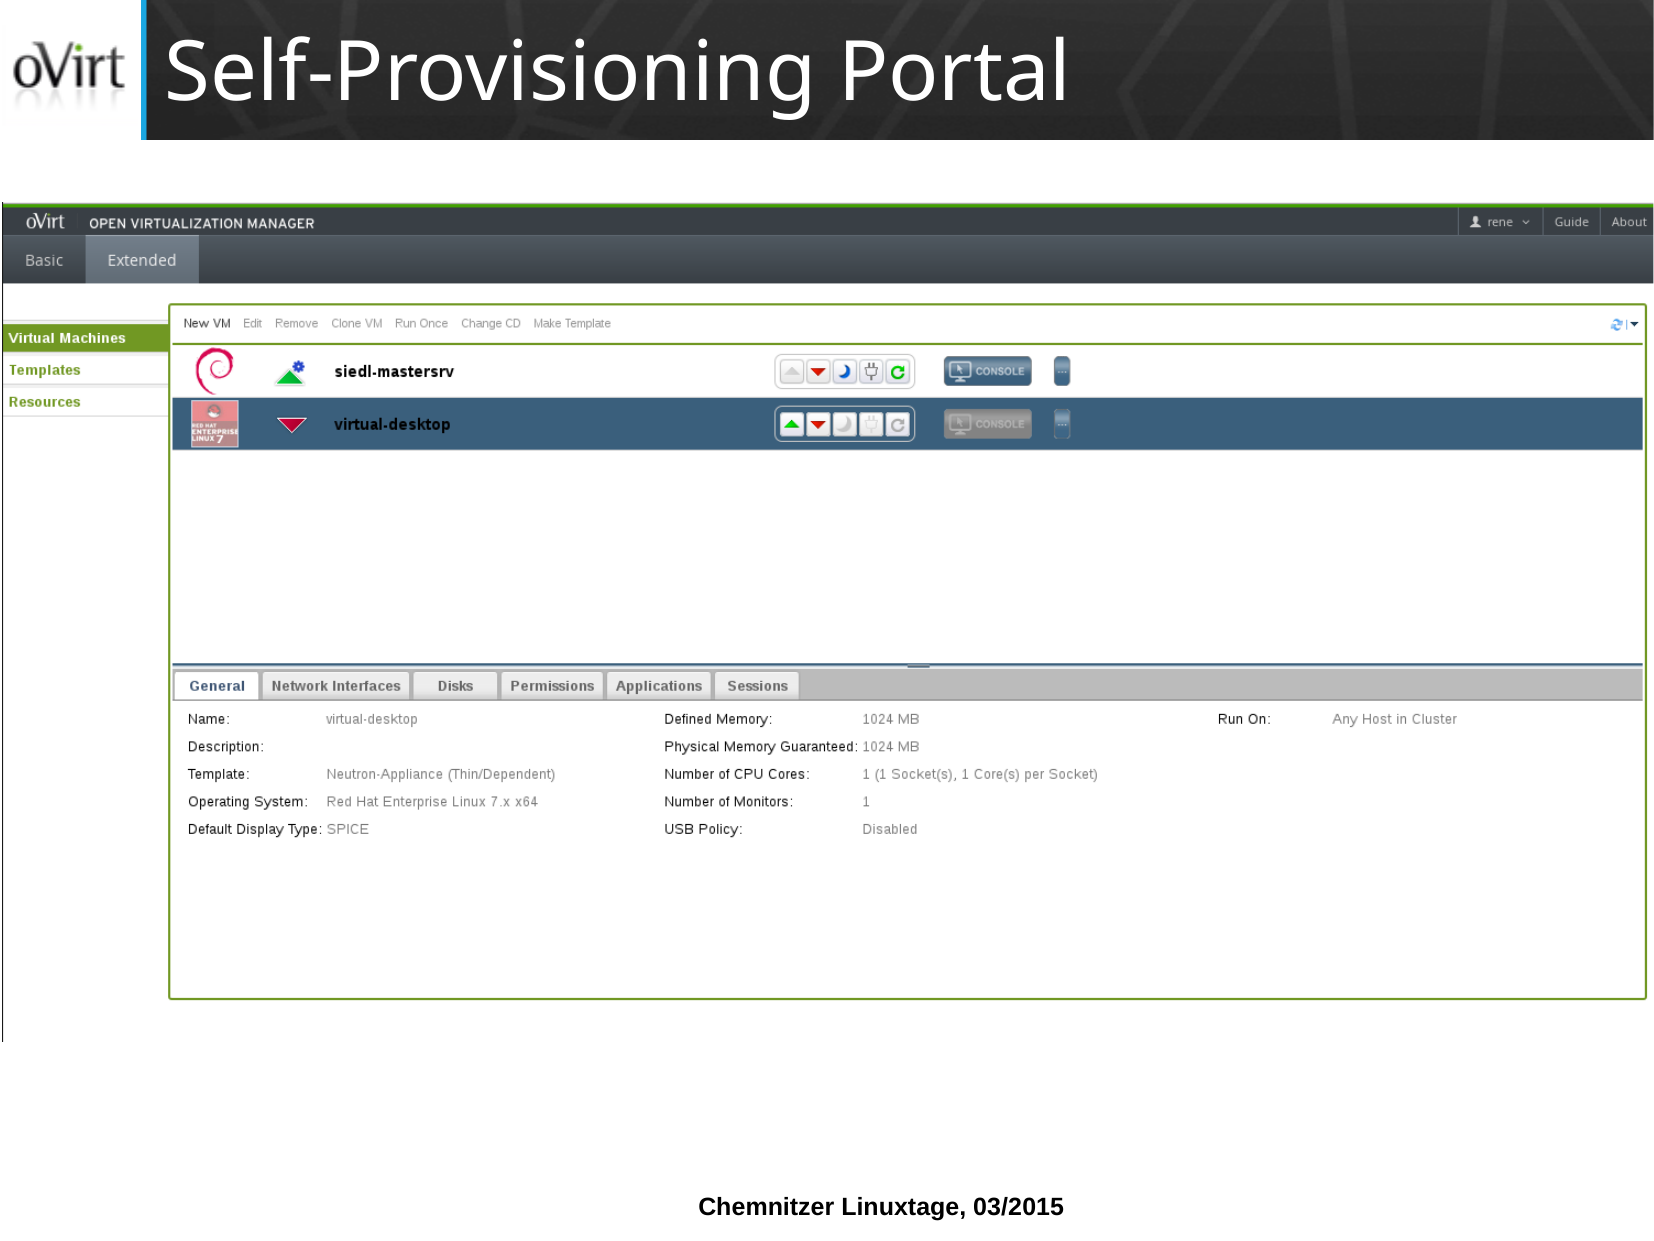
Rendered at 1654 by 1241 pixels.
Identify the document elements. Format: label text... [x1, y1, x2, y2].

picture [0, 0, 1654, 140]
picture [2, 202, 1654, 1042]
title Self-Provisioning Portal [164, 18, 1653, 119]
